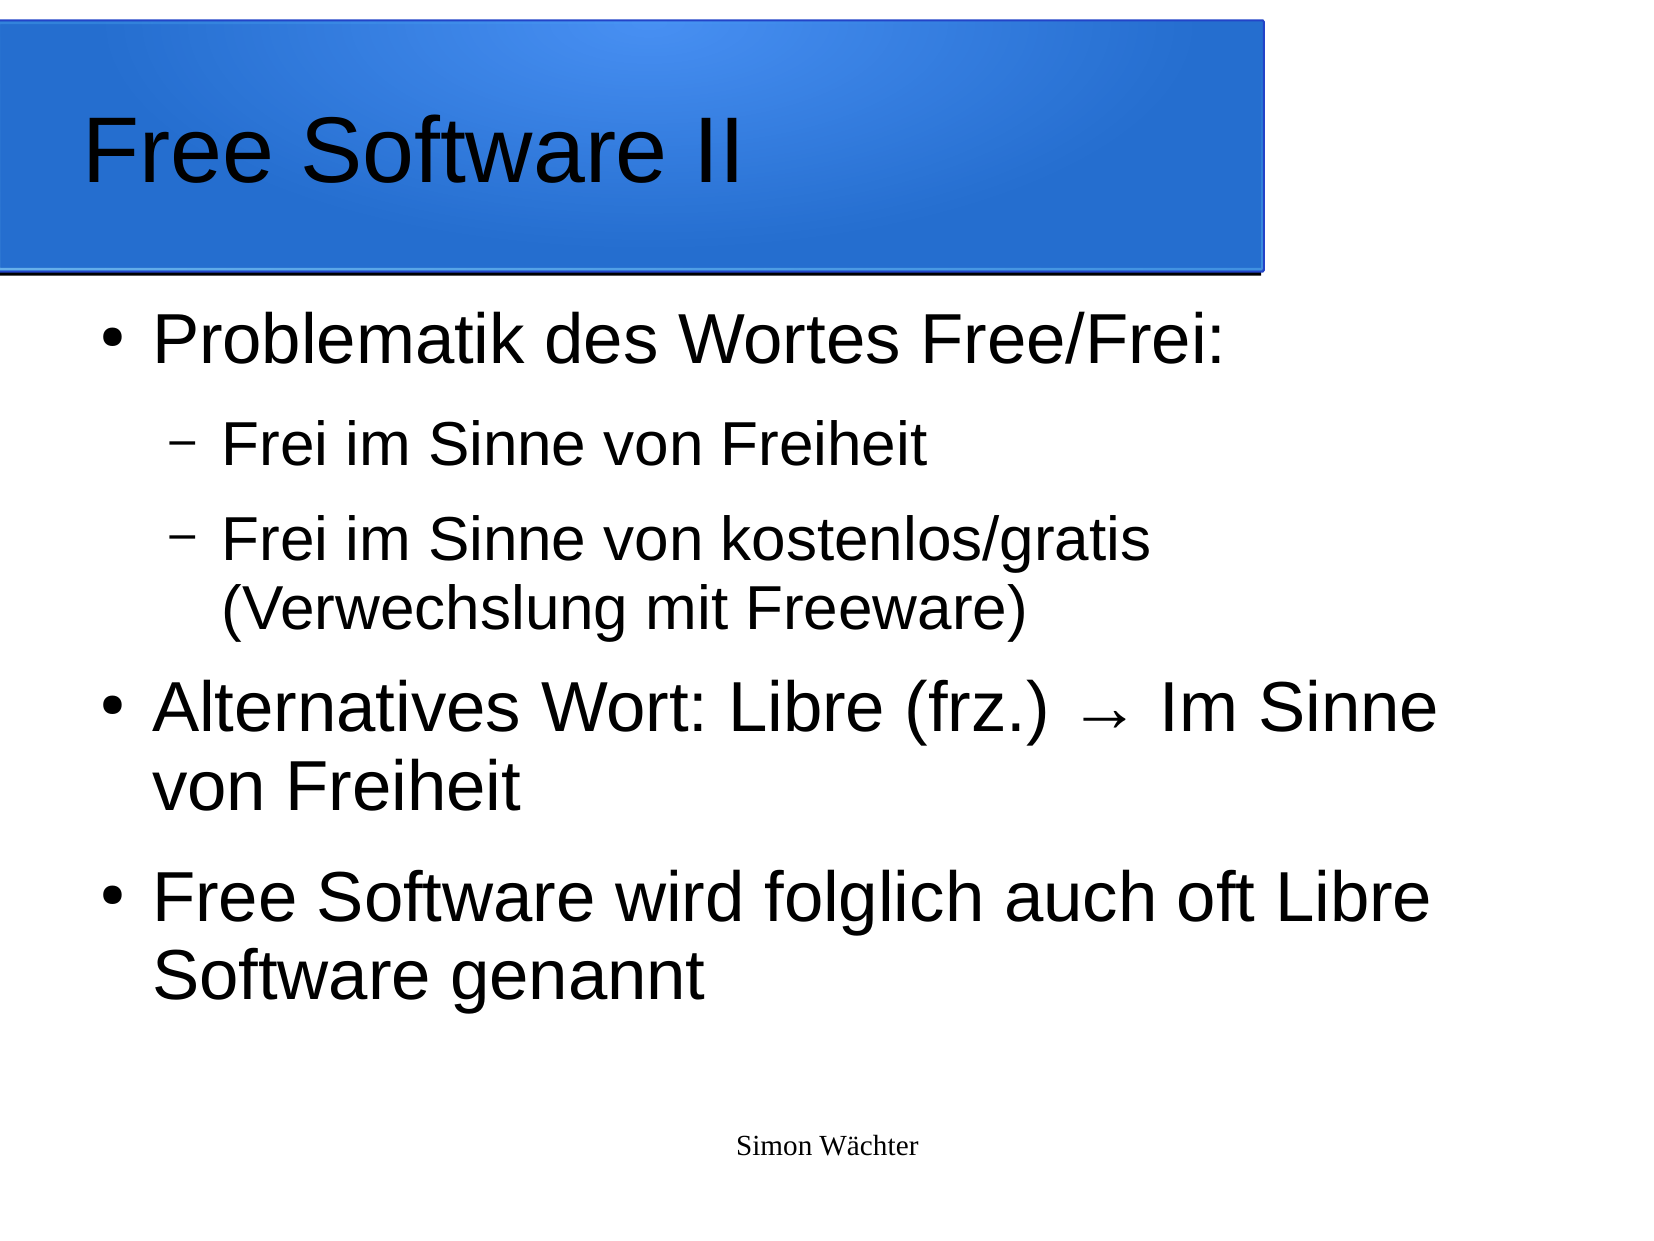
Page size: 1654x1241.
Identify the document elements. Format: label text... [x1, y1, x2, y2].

list Problematik des Wortes Free/Frei: Frei im Sinne von Freiheit Frei im Sinne von kostenlos/gratis (Verwechslung mit Freeware) Alternatives Wort: Libre (frz.) → Im Sinne von Freiheit Free Software wird folglich auch oft Libre Software genannt [82, 299, 1571, 1019]
title Free Software II [82, 47, 1235, 252]
